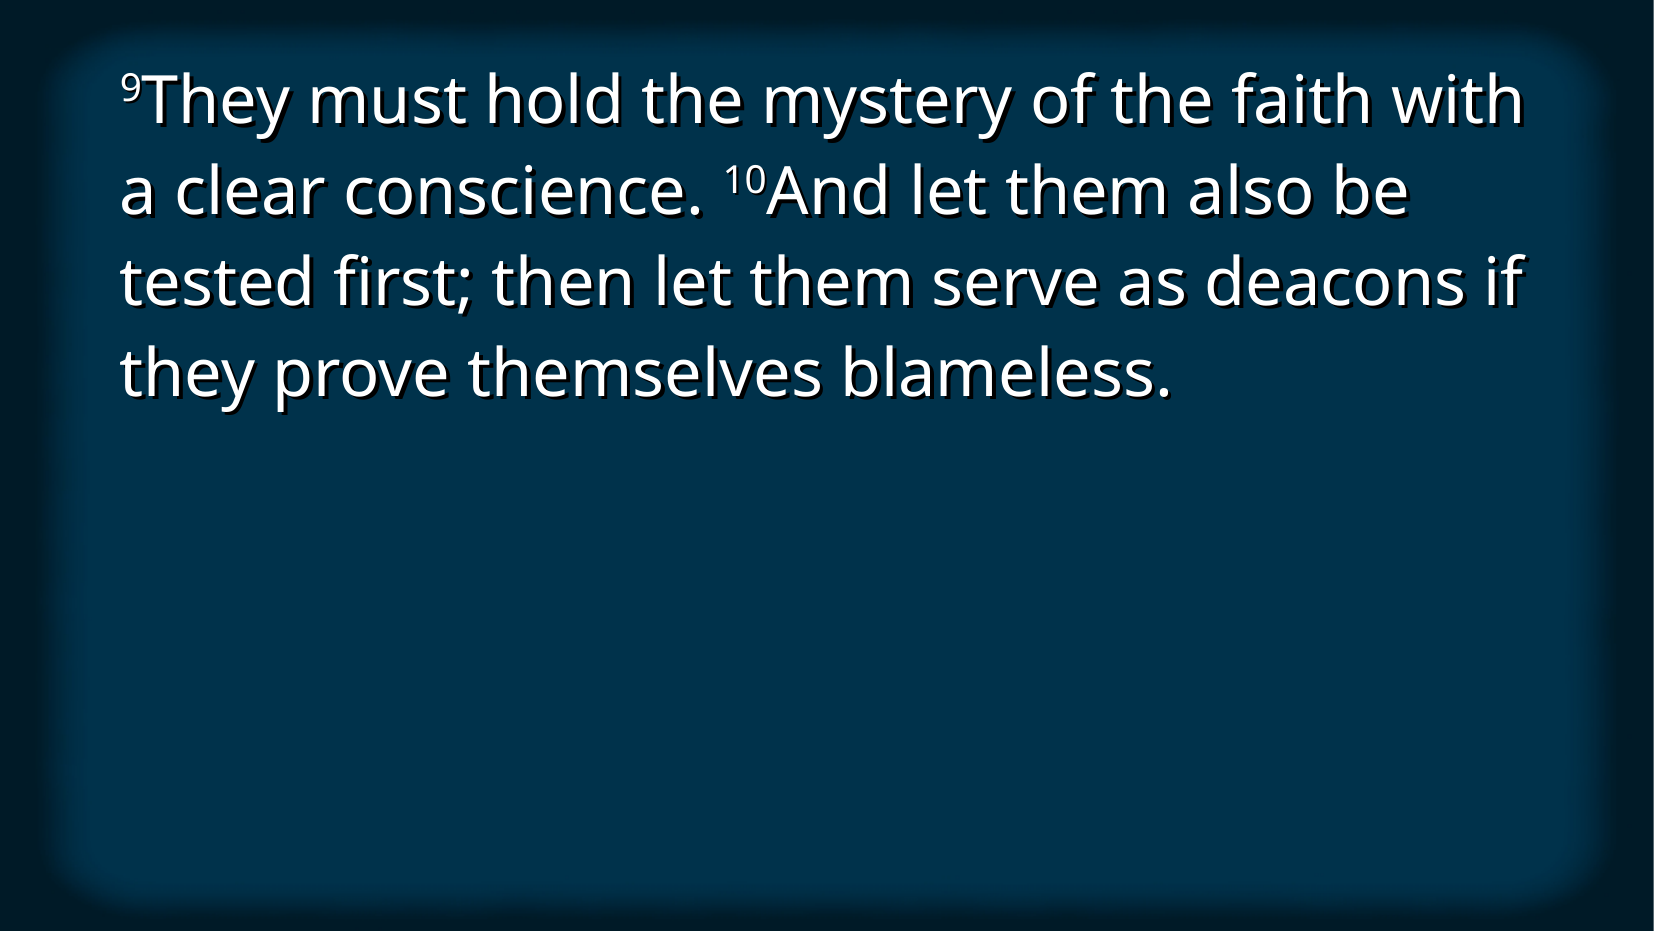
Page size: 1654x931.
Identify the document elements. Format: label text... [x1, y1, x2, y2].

picture [0, 0, 1654, 931]
text_box 9They must hold the mystery of the faith with a clear conscience. 10And let them also be tested first; then let them serve as deacons if they prove themselves blameless. [105, 45, 1561, 415]
